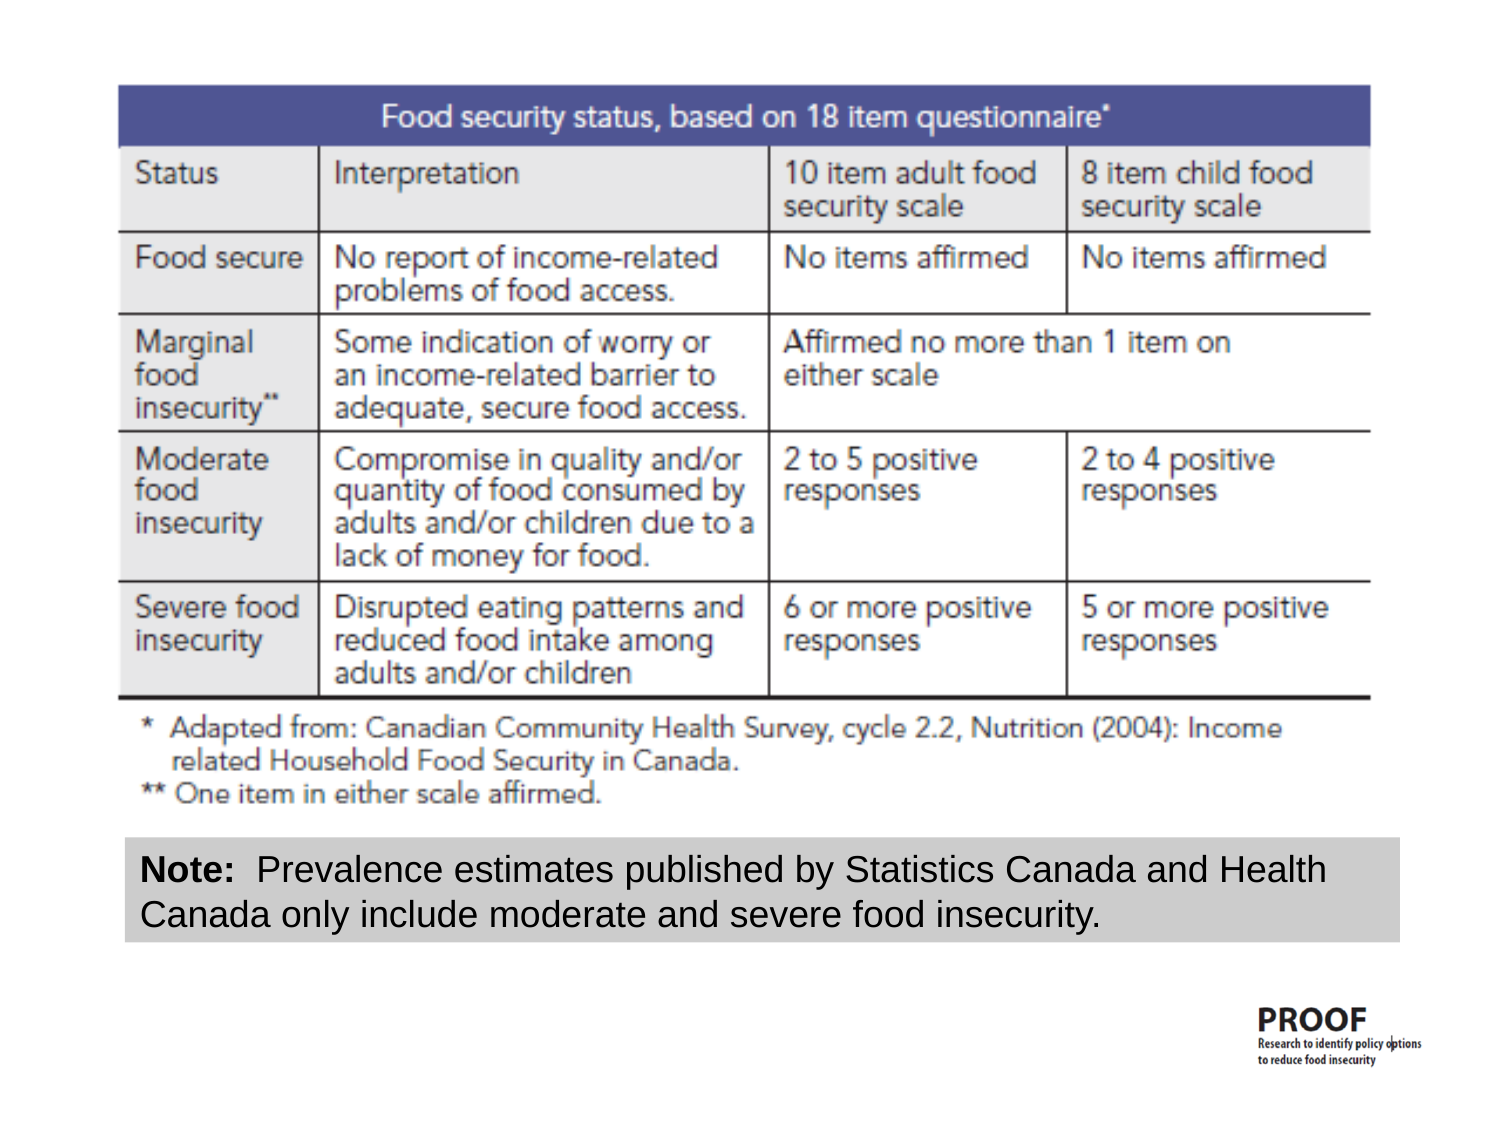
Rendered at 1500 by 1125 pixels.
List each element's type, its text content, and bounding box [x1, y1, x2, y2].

picture [112, 74, 1390, 825]
picture [1250, 999, 1436, 1077]
text_box Note: Prevalence estimates published by Statistics Canada and Health Canada only include moderate and severe food insecurity. [124, 837, 1400, 943]
